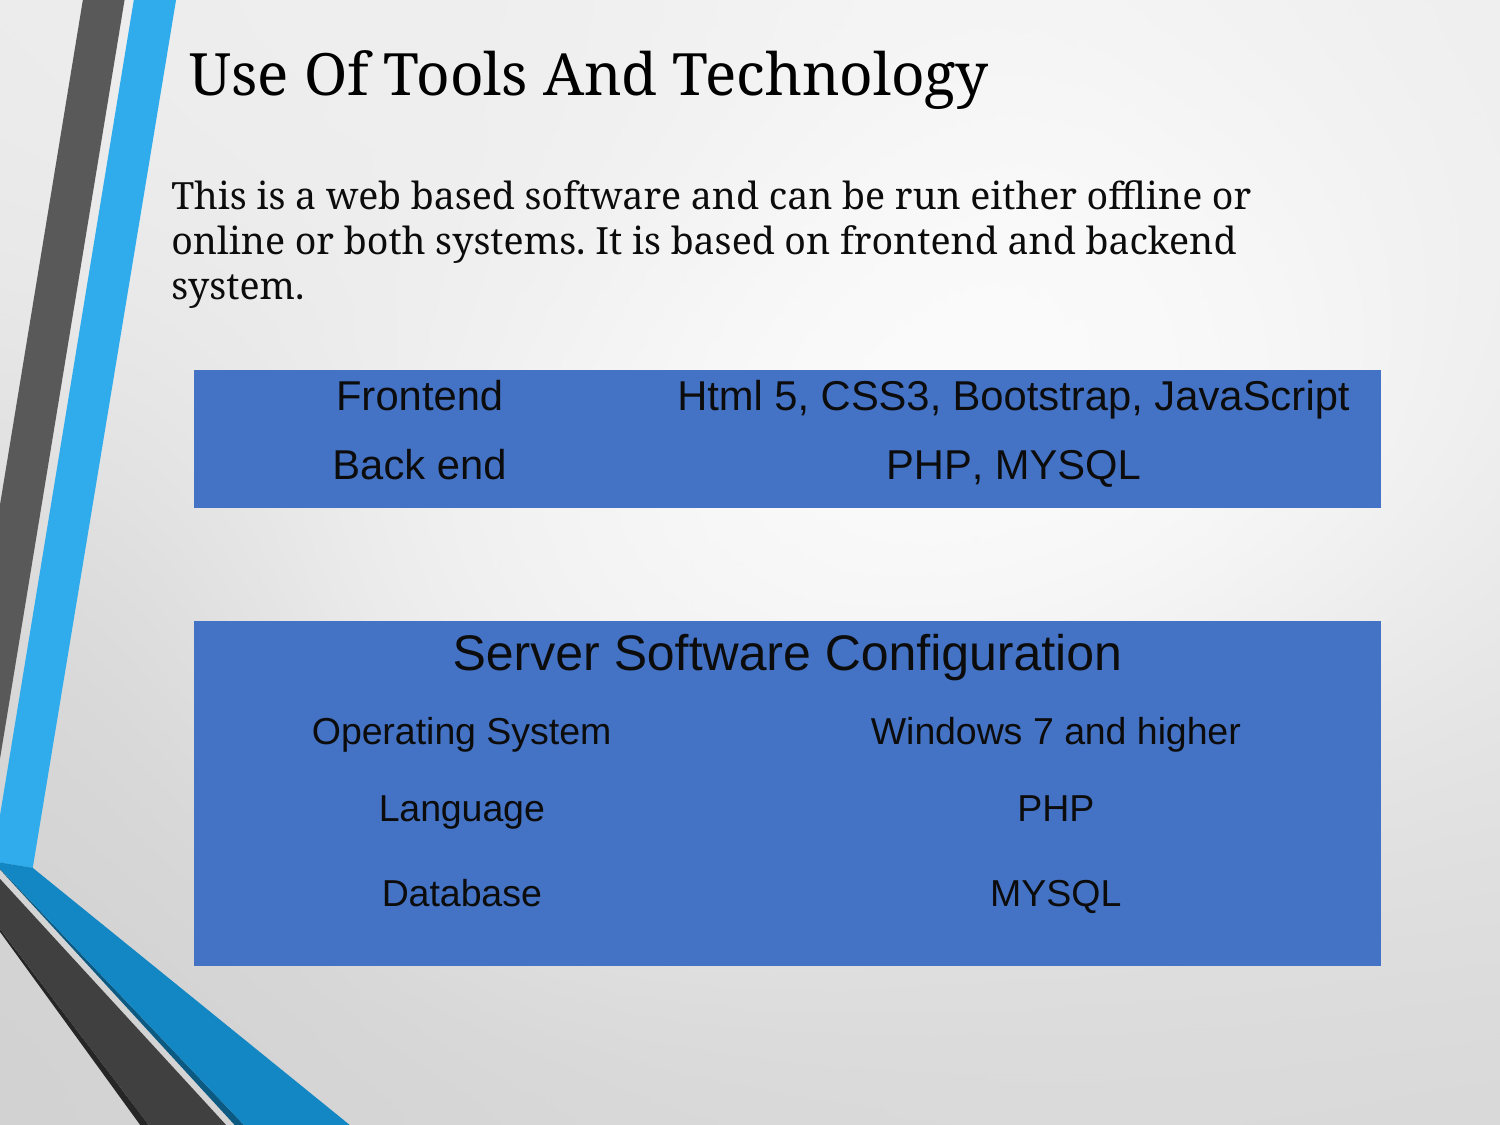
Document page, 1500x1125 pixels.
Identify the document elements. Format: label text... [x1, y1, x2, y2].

text_box Use Of Tools And Technology [174, 30, 1500, 218]
table_header Server Software Configuration [194, 621, 1381, 707]
text_box This is a web based software and can be run either offline or online or both systems. It is based on frontend and backend system. [156, 164, 1346, 271]
table_cell Operating System [194, 707, 730, 785]
table_cell MYSQL [730, 870, 1381, 966]
table_cell Windows 7 and higher [730, 707, 1381, 785]
table_header Frontend [194, 370, 646, 439]
table_cell Database [194, 870, 730, 966]
table_cell PHP [730, 785, 1381, 870]
table_cell Language [194, 785, 730, 870]
table_cell PHP, MYSQL [646, 439, 1381, 508]
table_header Html 5, CSS3, Bootstrap, JavaScript [646, 370, 1381, 439]
table_cell Back end [194, 439, 646, 508]
